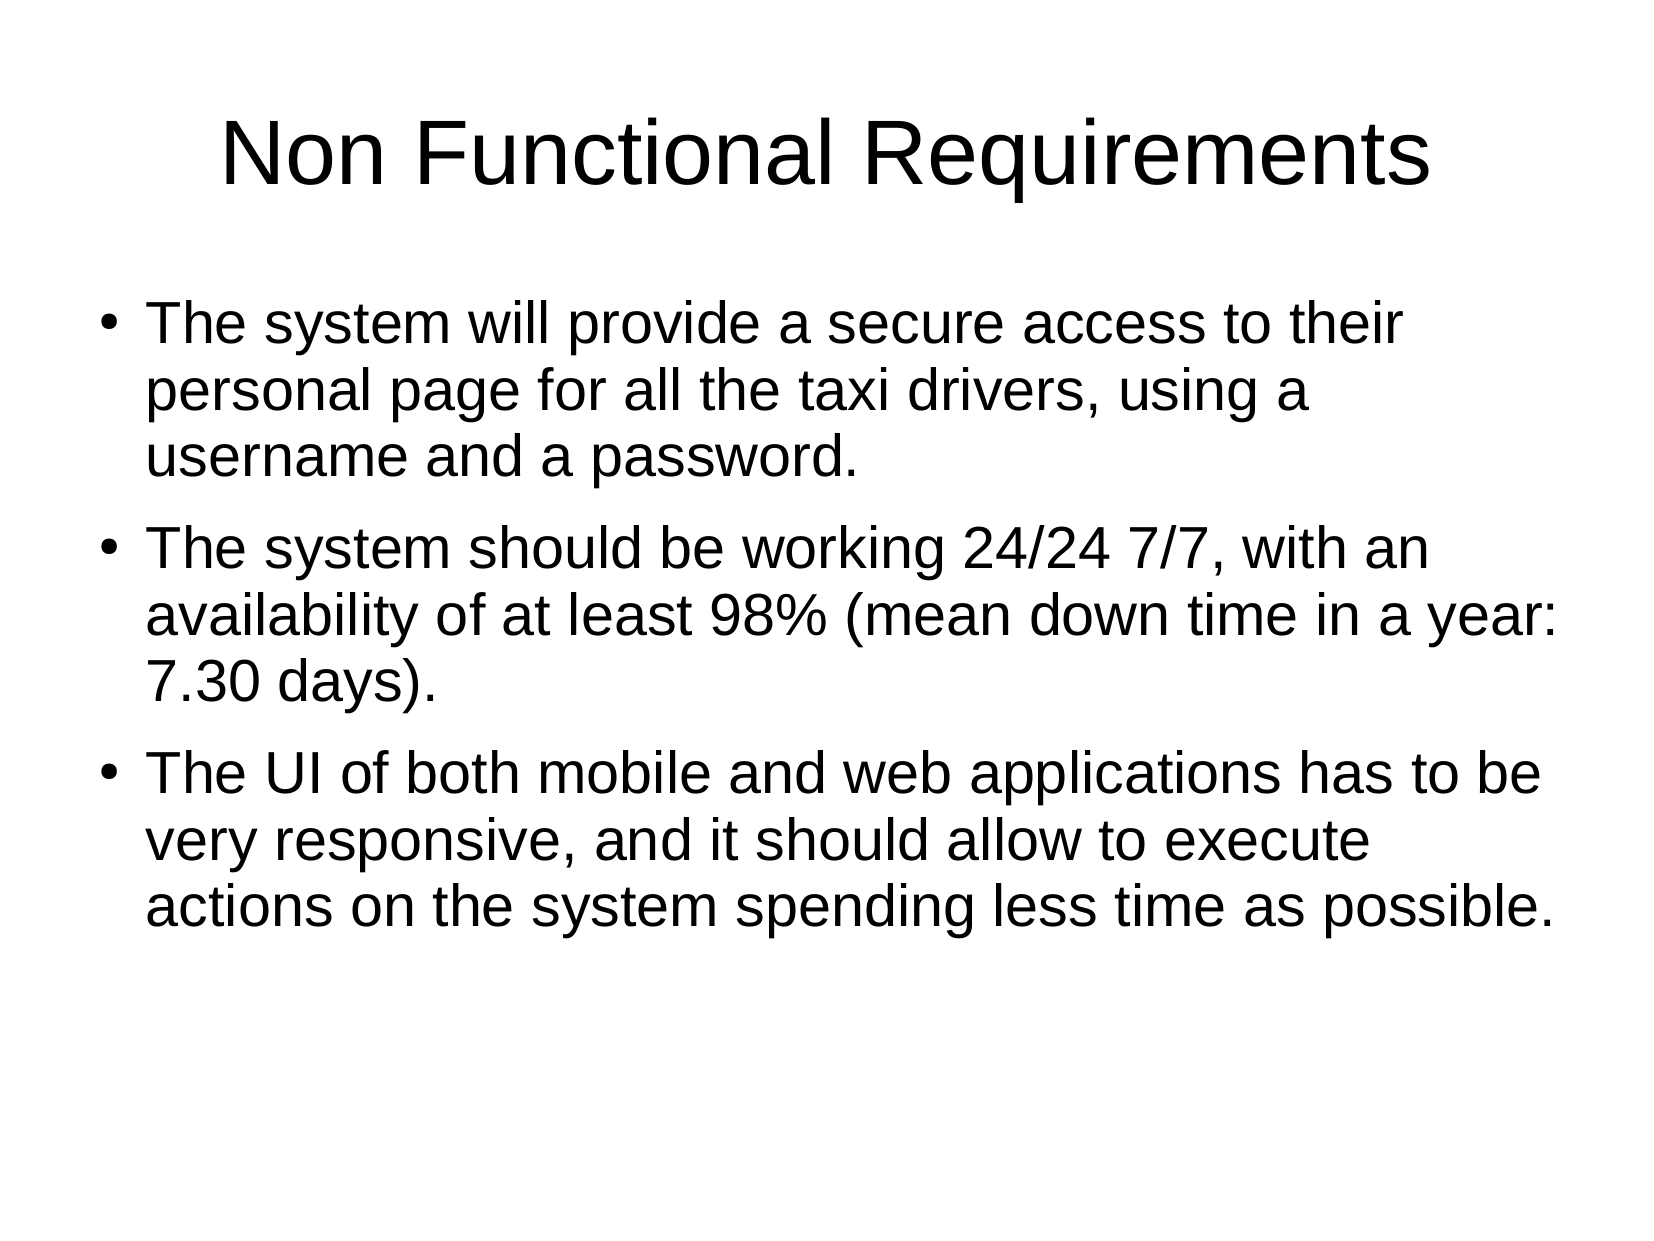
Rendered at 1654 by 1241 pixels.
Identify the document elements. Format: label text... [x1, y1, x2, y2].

title Non Functional Requirements [82, 49, 1571, 257]
list The system will provide a secure access to their personal page for all the taxi drivers, using a username and a password. The system should be working 24/24 7/7, with an availability of at least 98% (mean down time in a year: 7.30 days). The UI of both mobile and web applications has to be very responsive, and it should allow to execute actions on the system spending less time as possible. [82, 290, 1571, 1010]
